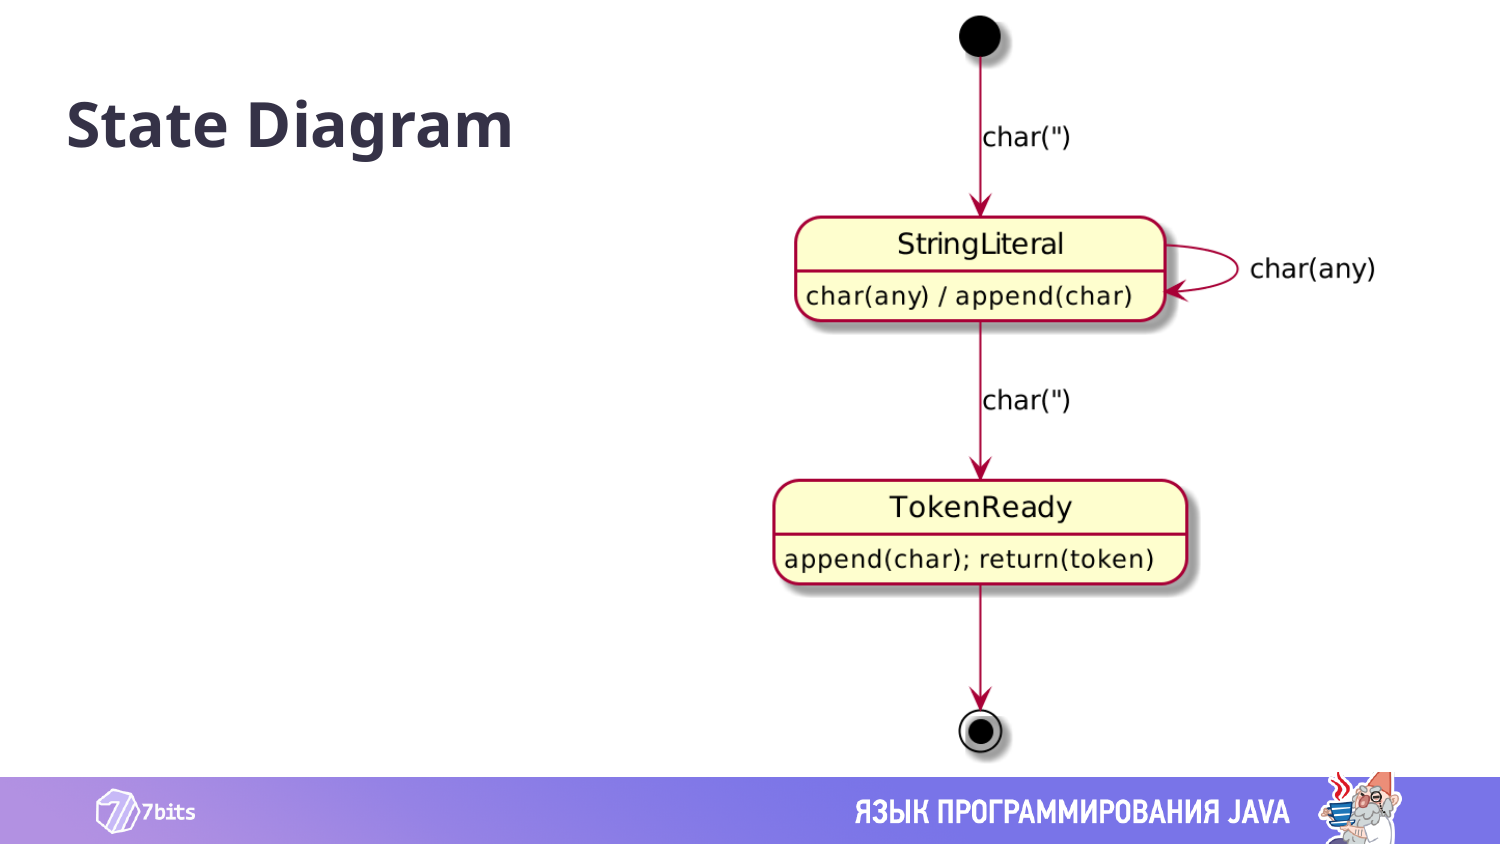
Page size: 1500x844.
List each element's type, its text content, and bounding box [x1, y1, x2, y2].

title State Diagram [51, 69, 623, 164]
picture [0, 0, 1500, 844]
